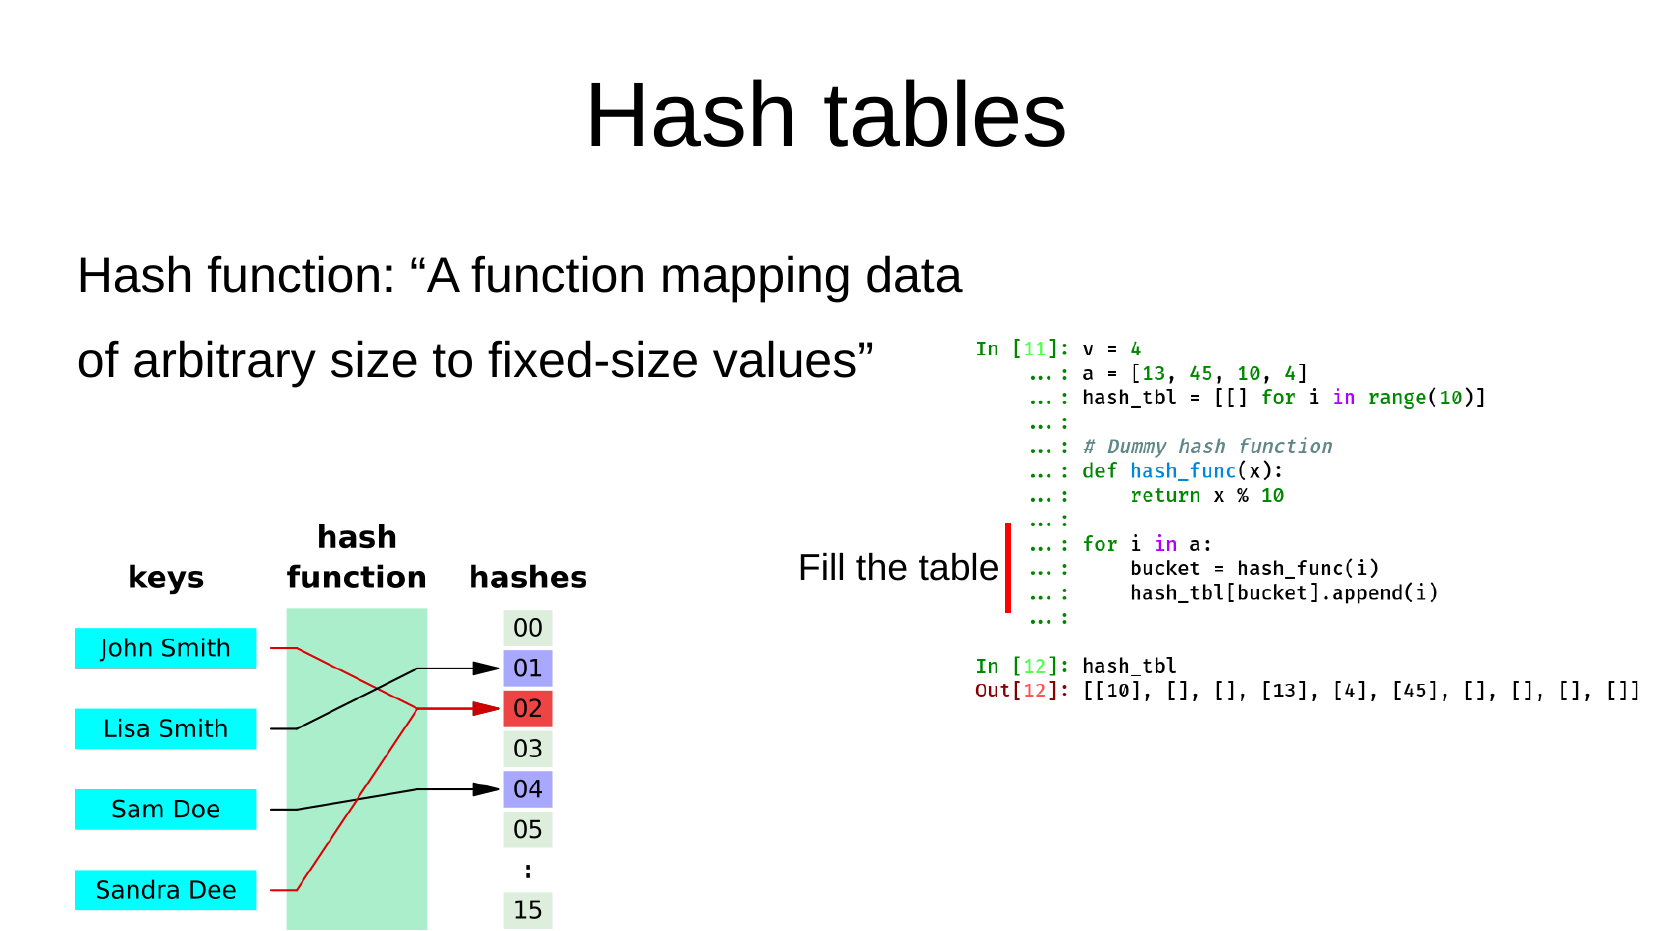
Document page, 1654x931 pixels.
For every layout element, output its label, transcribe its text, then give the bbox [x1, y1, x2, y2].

picture [975, 336, 1647, 720]
list Hash function: “A function mapping data of arbitrary size to fixed-size values” [76, 247, 1565, 787]
title Hash tables [82, 37, 1571, 193]
picture [75, 524, 586, 930]
text_box Fill the table [783, 538, 1039, 638]
